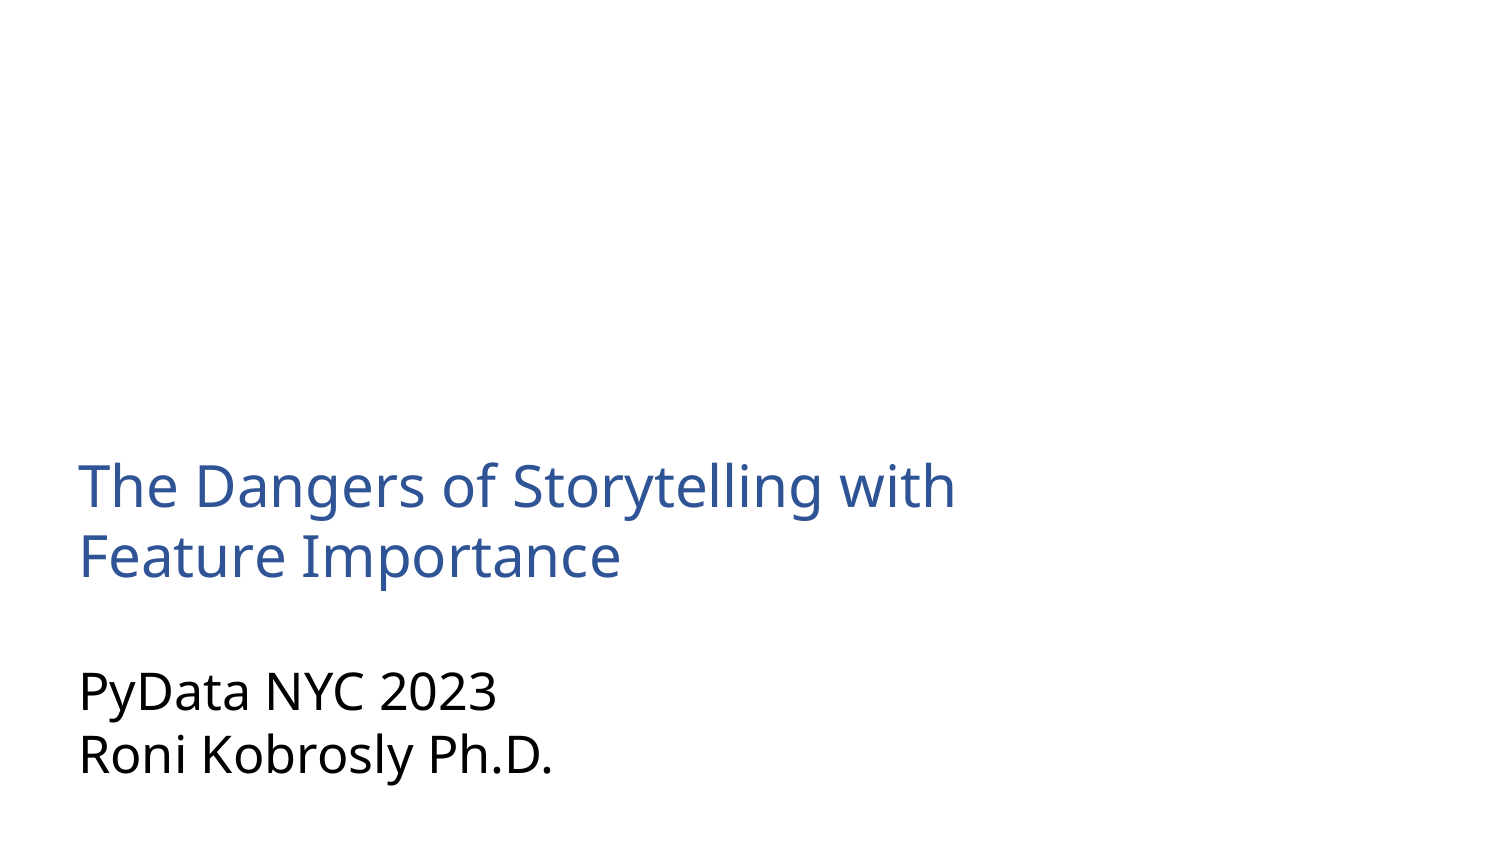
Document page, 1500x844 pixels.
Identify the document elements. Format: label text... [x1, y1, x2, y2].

title The Dangers of Storytelling with Feature Importance PyData NYC 2023 Roni Kobrosly Ph.D. [66, 501, 1406, 731]
